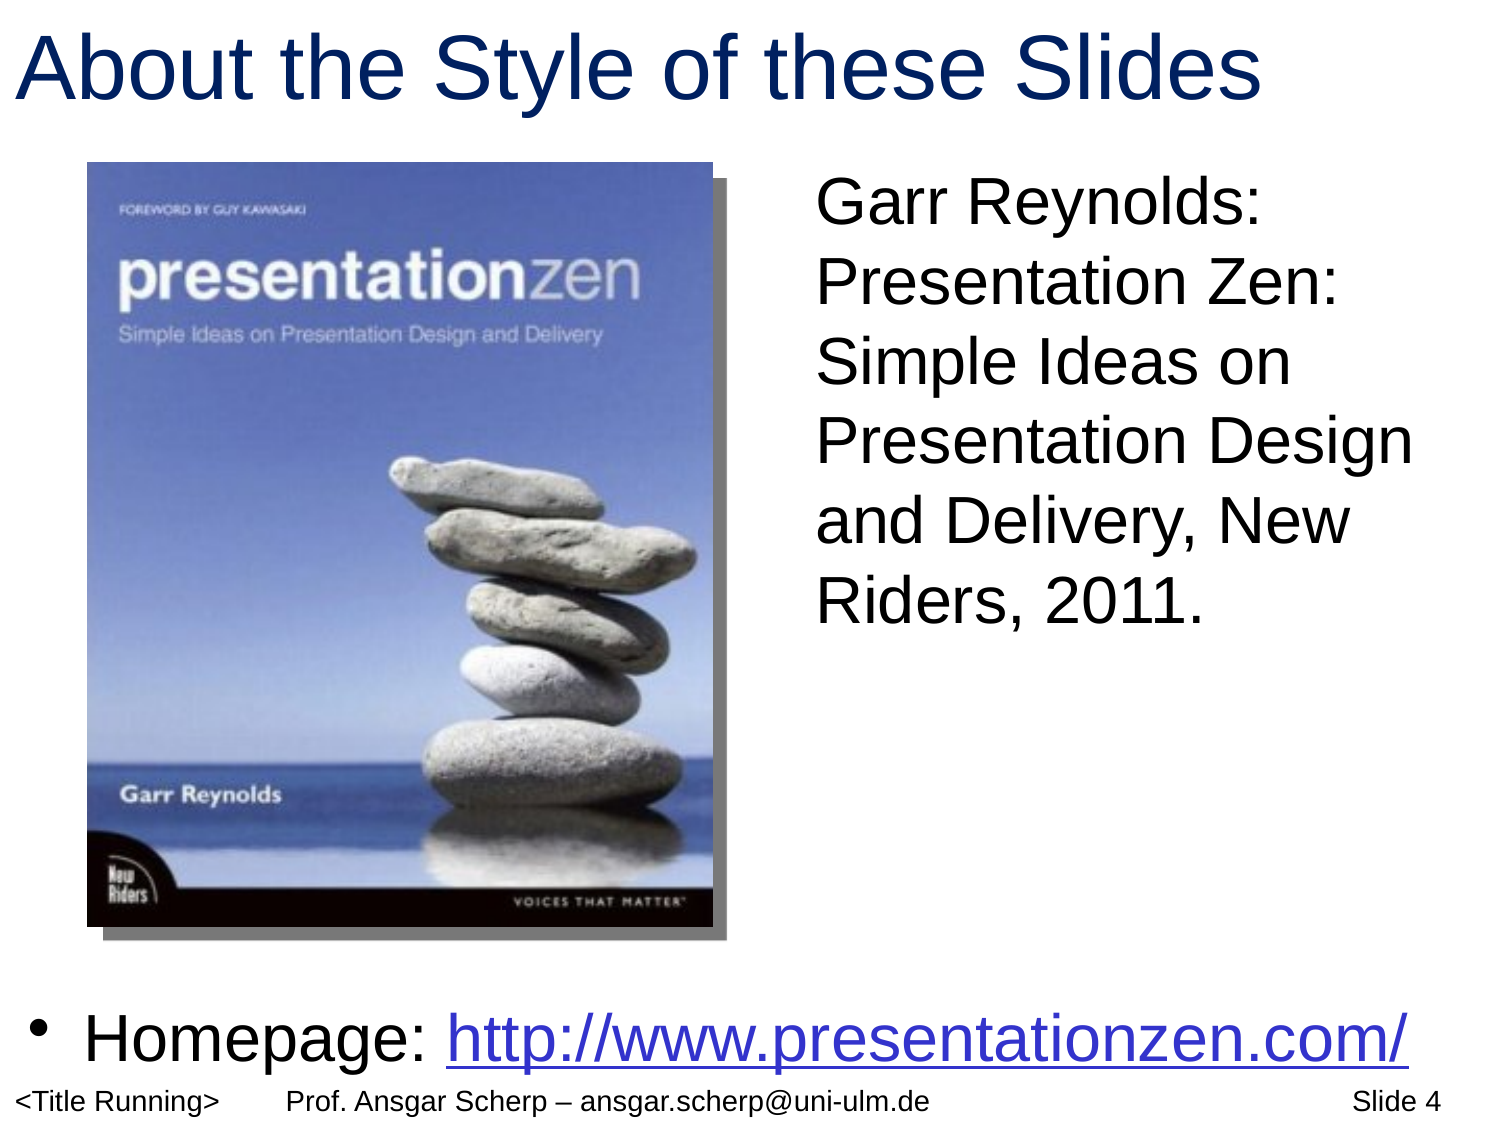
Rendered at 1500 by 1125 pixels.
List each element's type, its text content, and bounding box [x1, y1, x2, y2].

list Garr Reynolds: Presentation Zen: Simple Ideas on Presentation Design and Delivery, New Riders, 2011. Homepage: http://www.presentationzen.com/ [800, 149, 1500, 987]
title About the Style of these Slides [0, 0, 1500, 125]
picture [87, 162, 713, 928]
text_box Homepage: http://www.presentationzen.com/ [12, 987, 1500, 1088]
